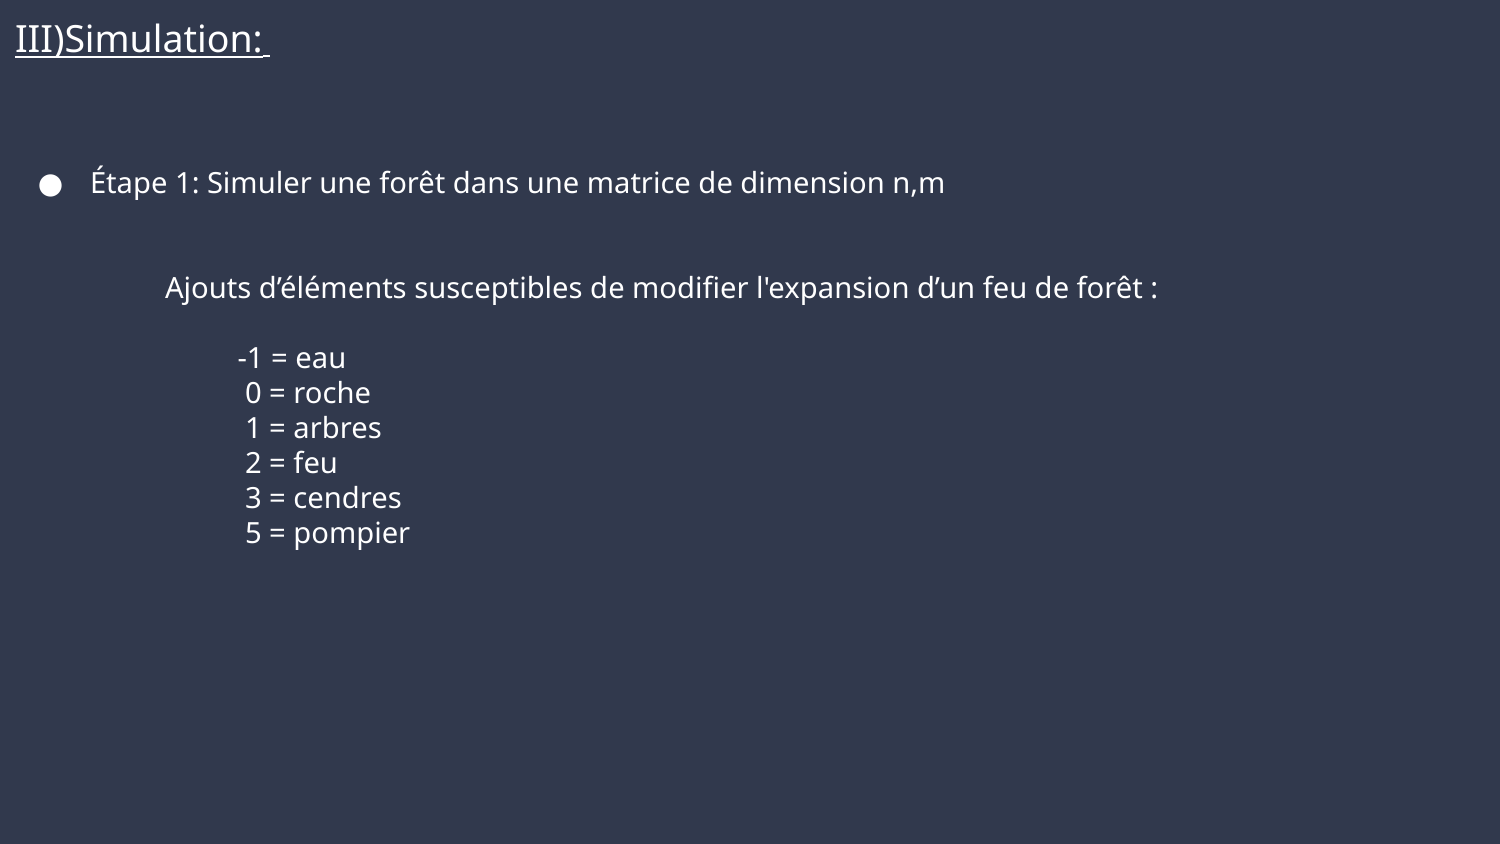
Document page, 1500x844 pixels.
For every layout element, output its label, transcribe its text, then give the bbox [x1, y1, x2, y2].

text_box III)Simulation: Étape 1: Simuler une forêt dans une matrice de dimension n,m Ajouts d’éléments susceptibles de modifier l'expansion d’un feu de forêt : -1 = eau 0 = roche 1 = arbres 2 = feu 3 = cendres 5 = pompier [0, 0, 1500, 844]
